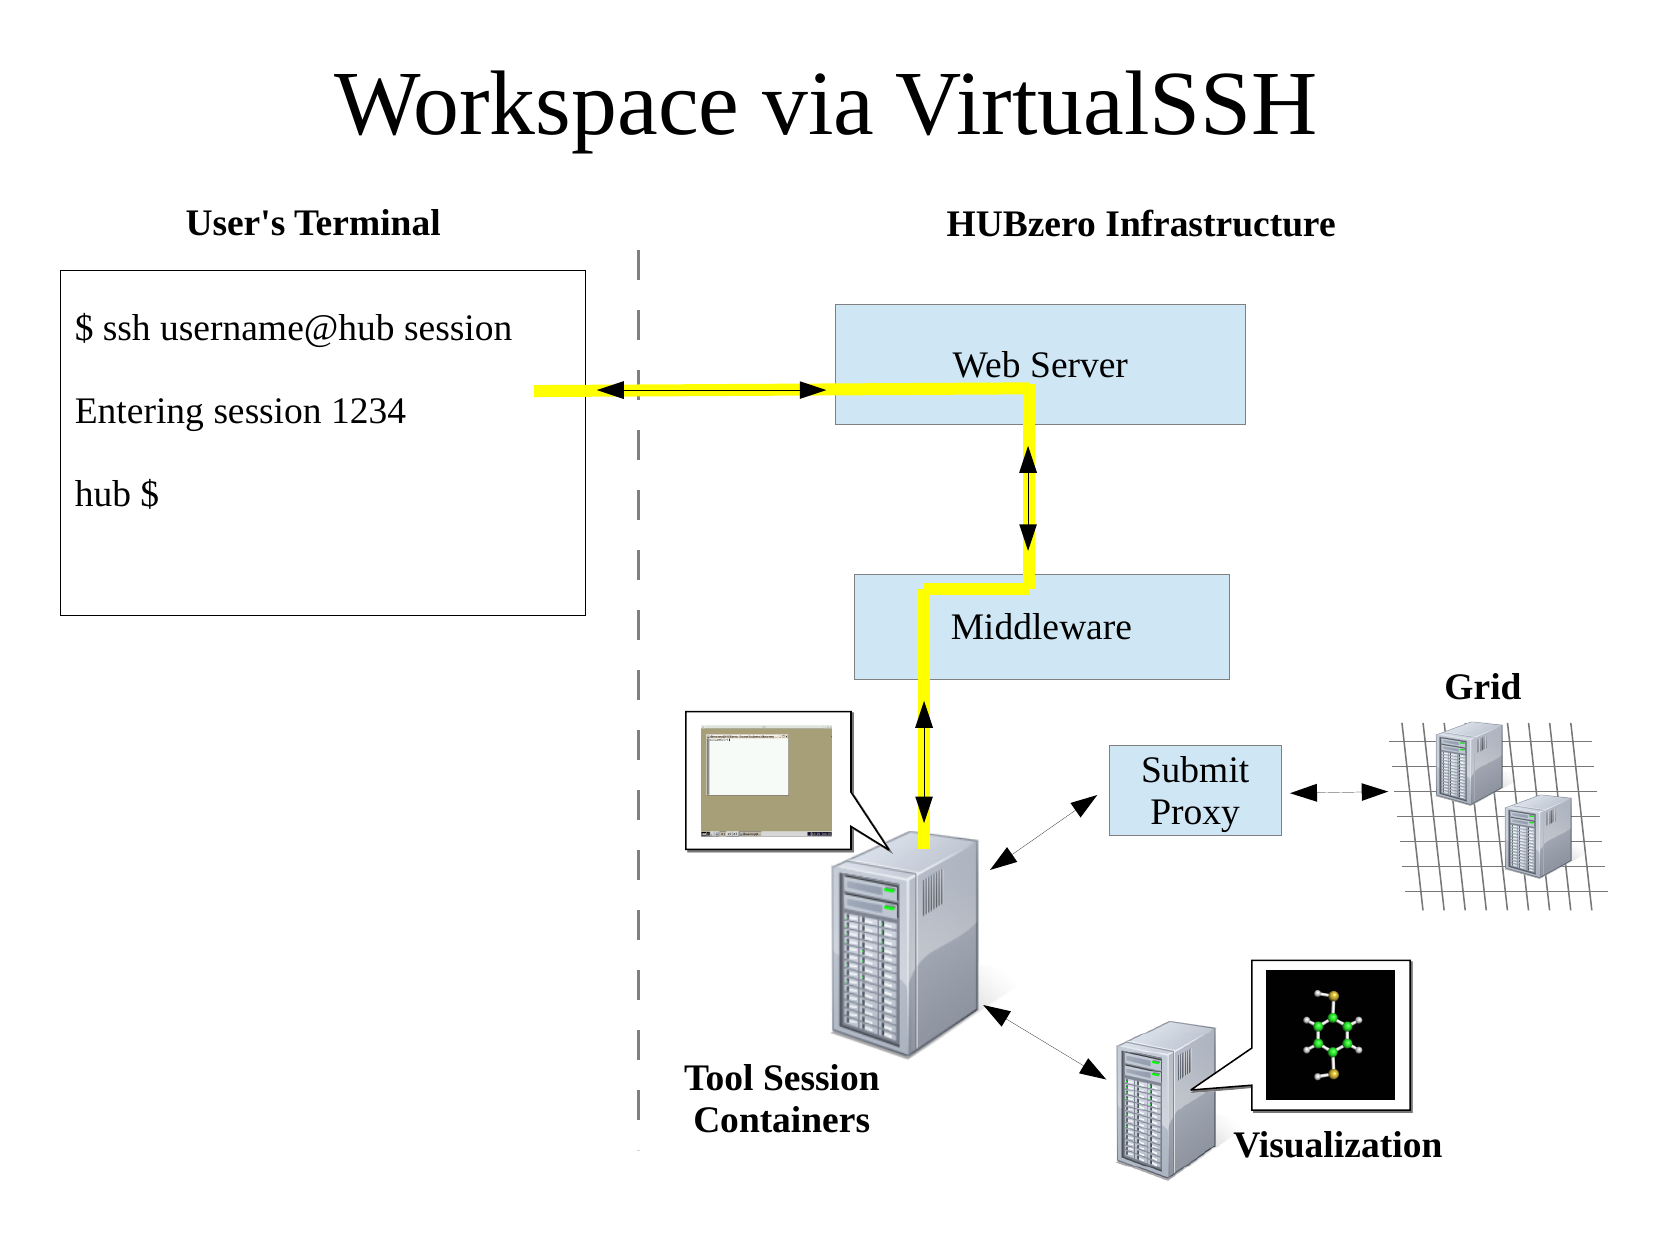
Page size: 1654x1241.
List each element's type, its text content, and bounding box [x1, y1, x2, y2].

picture [804, 823, 1037, 1068]
text_box Middleware [930, 574, 1230, 680]
picture [1266, 970, 1395, 1100]
text_box [1190, 960, 1411, 1111]
text_box Submit Proxy [1109, 745, 1282, 836]
text_box [685, 711, 890, 850]
text_box [60, 270, 586, 616]
title Workspace via VirtualSSH [82, 52, 1571, 155]
text_box HUBzero Infrastructure [931, 195, 1352, 252]
picture [701, 725, 832, 837]
text_box User's Terminal [170, 195, 456, 252]
picture [1097, 1015, 1255, 1186]
text_box Web Server [835, 304, 1246, 425]
text_box Grid [1429, 658, 1537, 715]
text_box Tool Session Containers [669, 1050, 895, 1148]
text_box Web Server [835, 395, 1023, 425]
text_box Visualization [1218, 1116, 1457, 1173]
text_box $ ssh username@hub session Entering session 1234 hub $ [60, 300, 528, 523]
text_box Middleware [854, 574, 1023, 680]
picture [1423, 718, 1598, 882]
